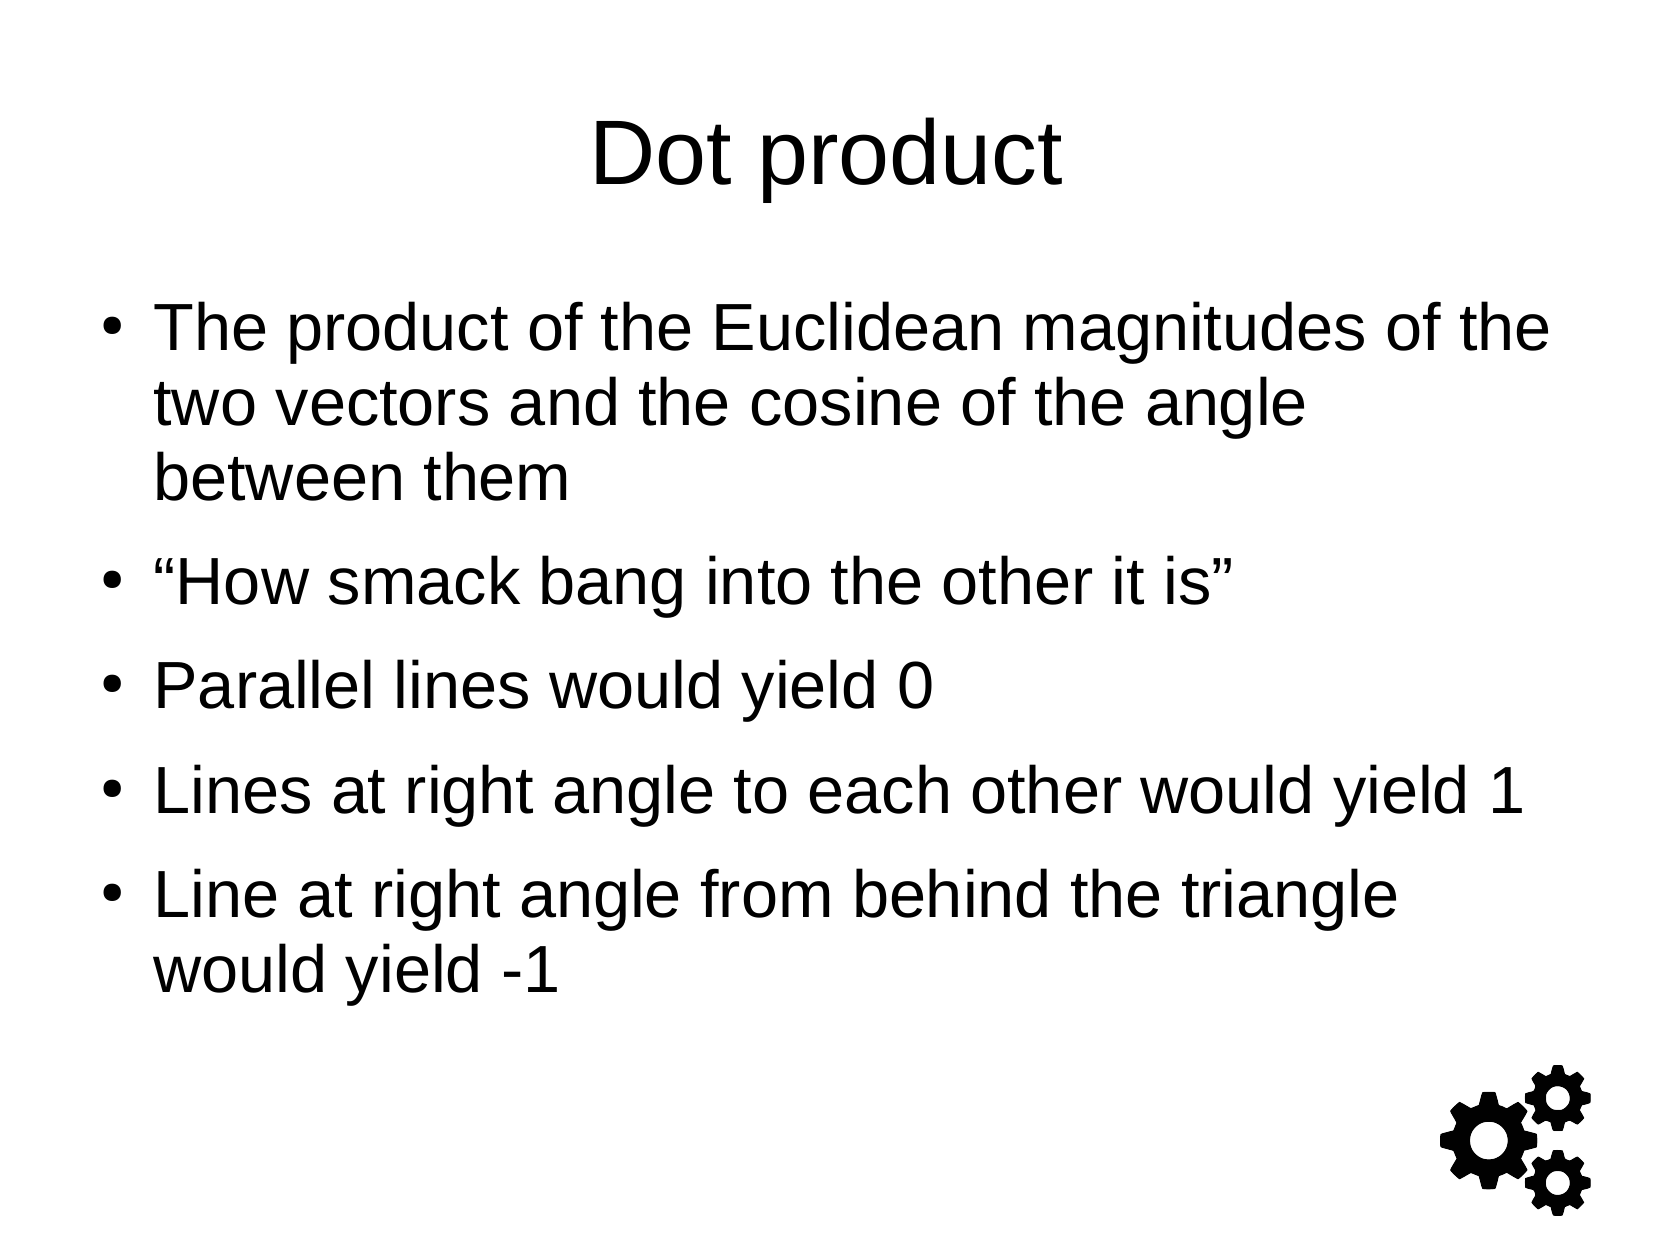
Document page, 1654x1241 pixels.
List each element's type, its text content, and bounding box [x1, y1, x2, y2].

title Dot product [82, 49, 1571, 257]
picture [1440, 1065, 1591, 1216]
list The product of the Euclidean magnitudes of the two vectors and the cosine of the angle between them “How smack bang into the other it is” Parallel lines would yield 0 Lines at right angle to each other would yield 1 Line at right angle from behind the triangle would yield -1 [82, 290, 1571, 1010]
